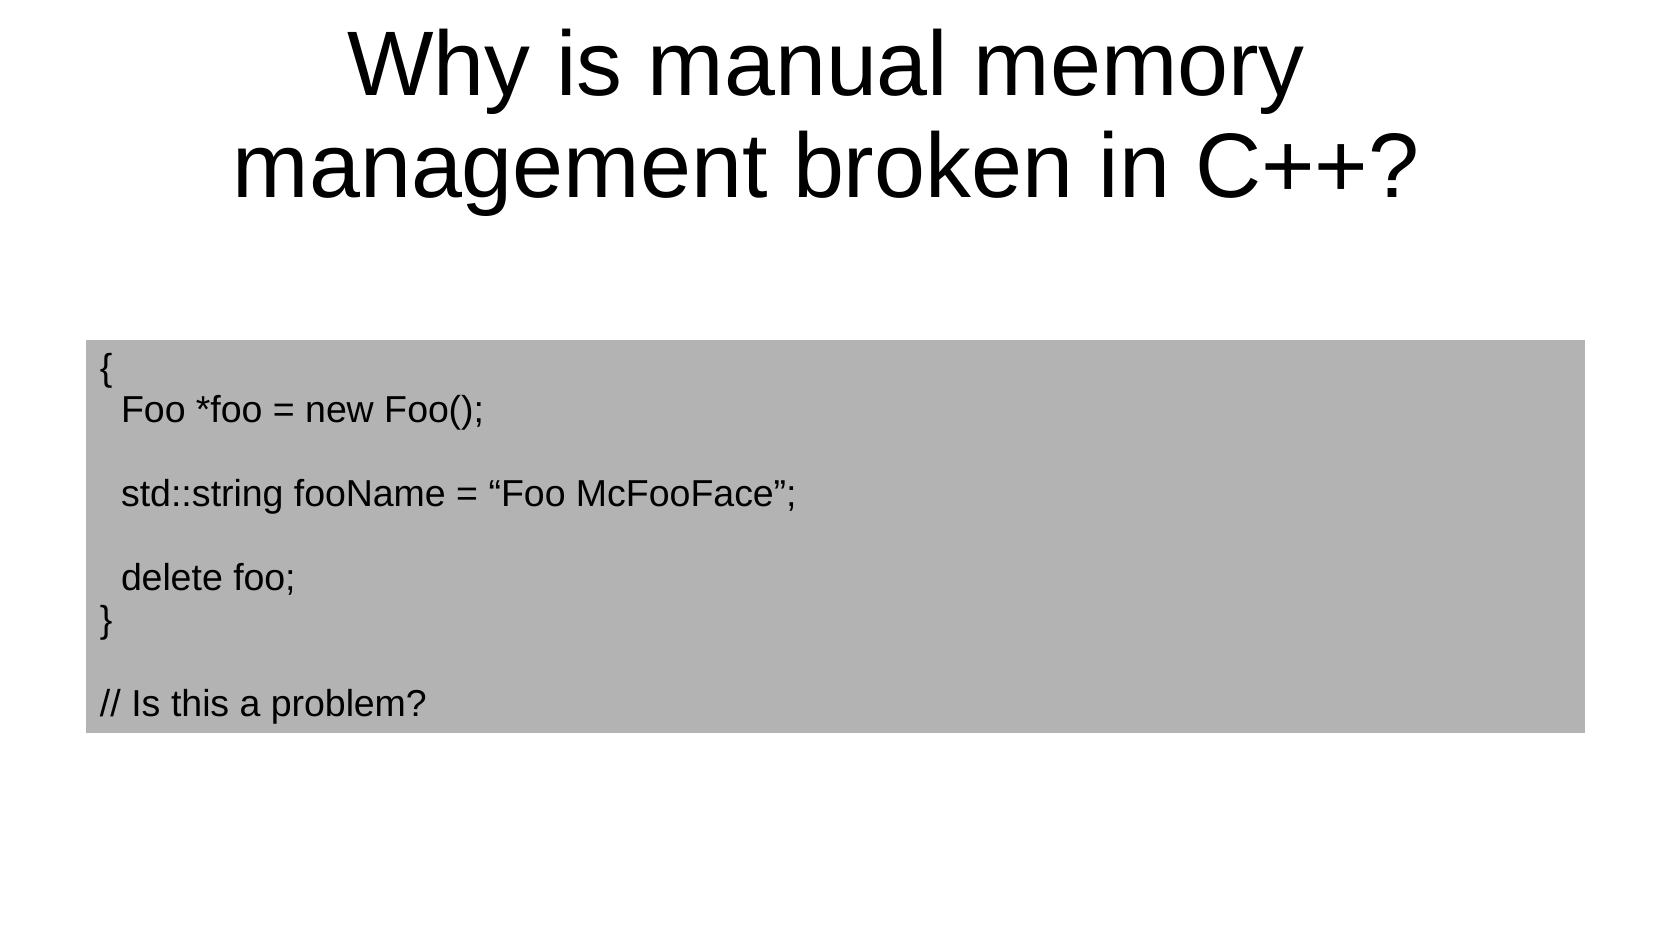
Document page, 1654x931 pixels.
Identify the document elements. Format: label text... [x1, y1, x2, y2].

title Why is manual memory management broken in C++? [82, 12, 1571, 218]
table_header { Foo *foo = new Foo(); std::string fooName = “Foo McFooFace”; delete foo; } // Is this a problem? [86, 340, 1585, 733]
